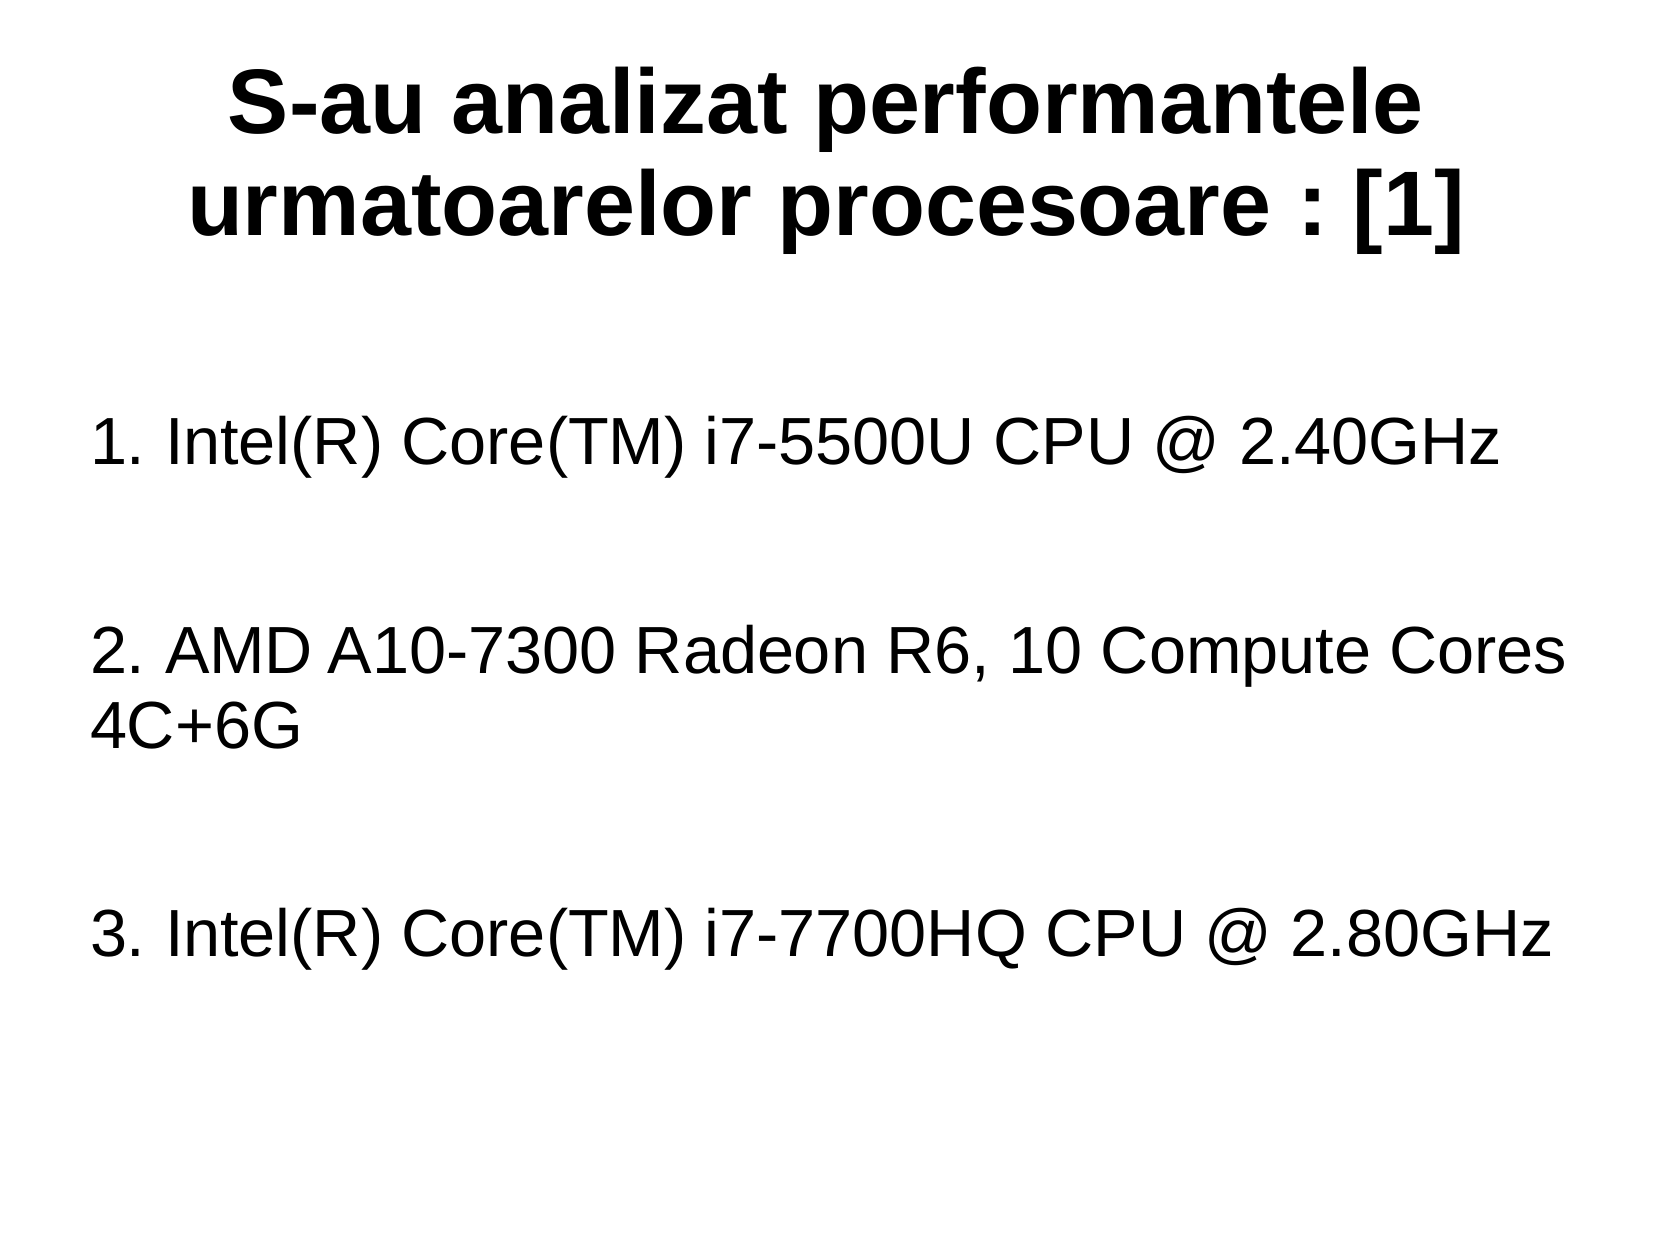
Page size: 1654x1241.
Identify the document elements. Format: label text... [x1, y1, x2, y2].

list 1. Intel(R) Core(TM) i7-5500U CPU @ 2.40GHz 2. AMD A10-7300 Radeon R6, 10 Compute Cores 4C+6G 3. Intel(R) Core(TM) i7-7700HQ CPU @ 2.80GHz [90, 300, 1576, 1171]
title S-au analizat performantele urmatoarelor procesoare : [1] [82, 49, 1571, 257]
